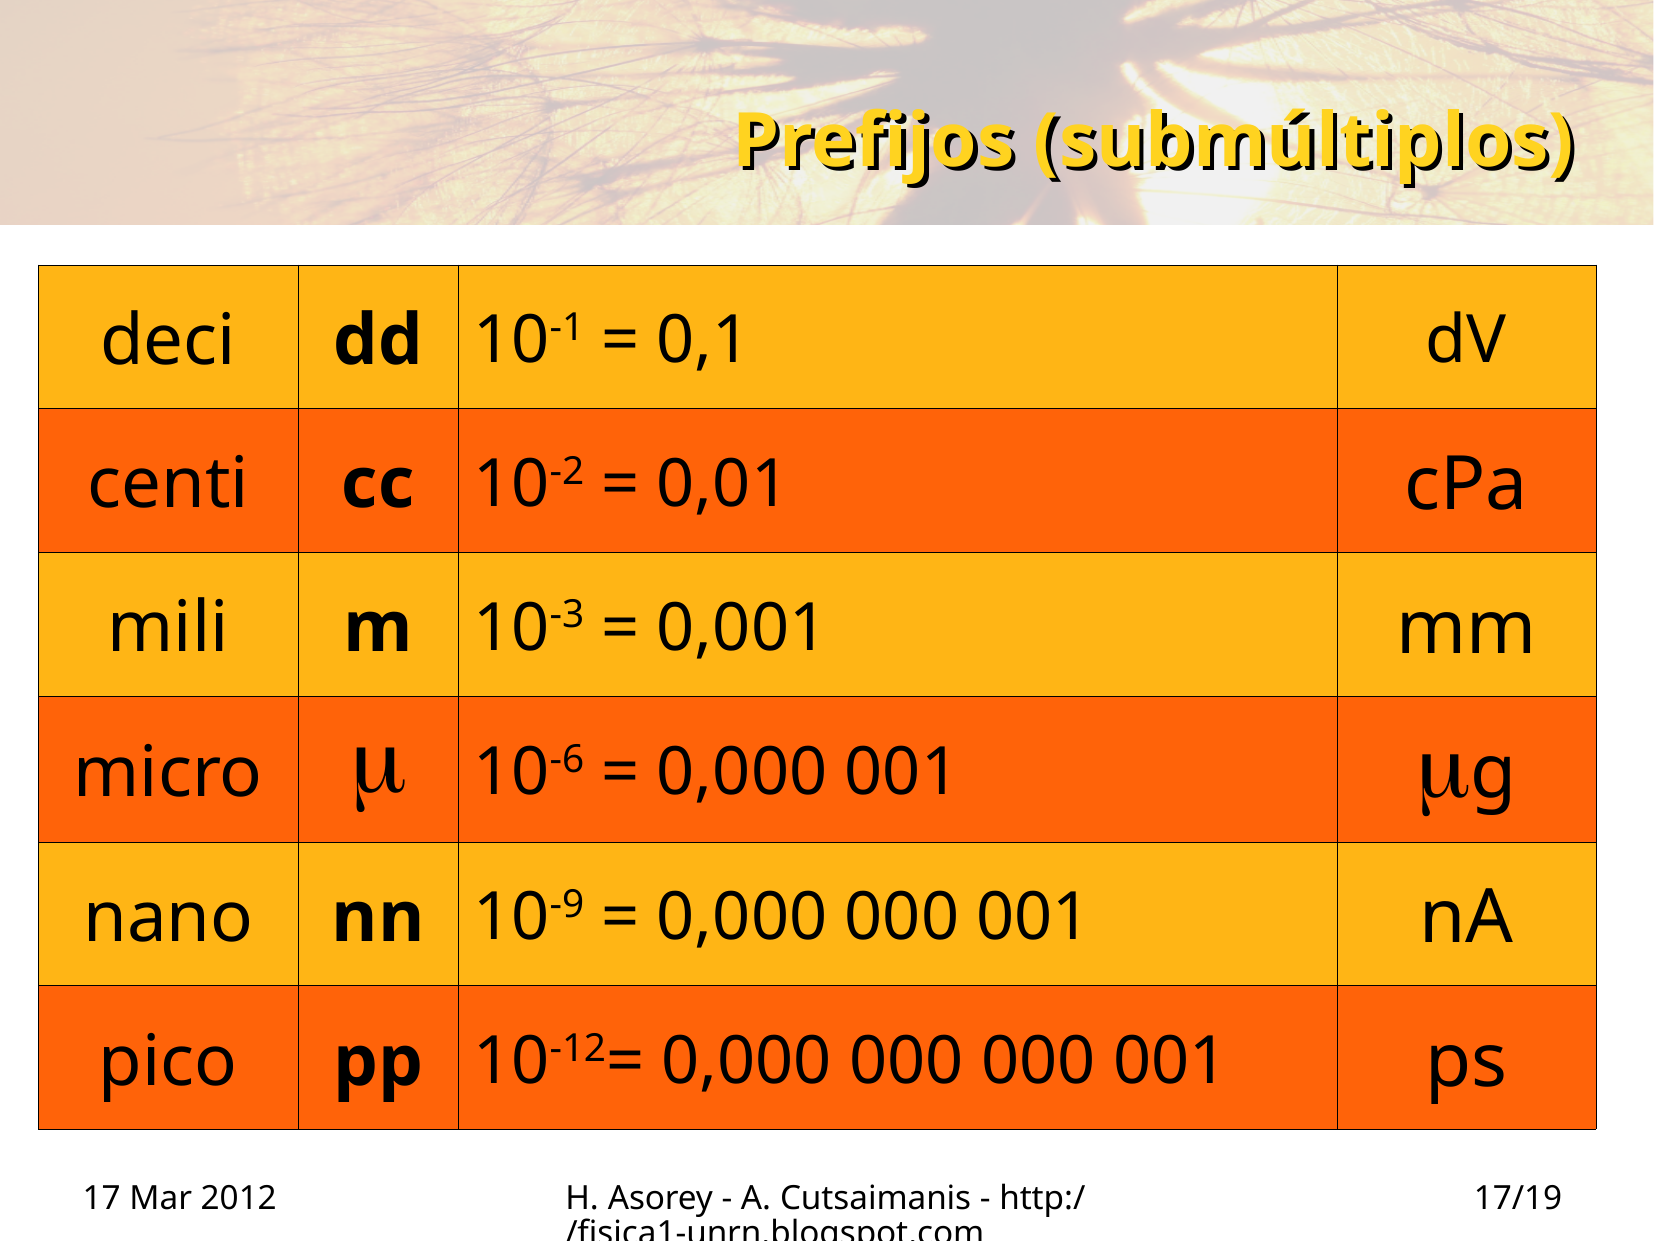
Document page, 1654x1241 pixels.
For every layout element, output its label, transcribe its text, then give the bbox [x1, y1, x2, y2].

table_cell mg [1338, 697, 1596, 842]
table_cell nn [299, 843, 458, 985]
table_cell m [299, 697, 458, 842]
table_cell cPa [1338, 409, 1596, 552]
table_cell 10-3 = 0,001 [459, 553, 1337, 696]
picture [0, 0, 1654, 225]
table_cell centi [39, 409, 298, 552]
table_cell 10-12= 0,000 000 000 001 [459, 986, 1337, 1129]
table_cell 10-9 = 0,000 000 001 [459, 843, 1337, 985]
table_cell m [299, 553, 458, 696]
table_header dV [1338, 266, 1596, 408]
table_cell ps [1338, 986, 1596, 1129]
table_header 10-1 = 0,1 [459, 266, 1337, 408]
table_cell cc [299, 409, 458, 552]
table_cell 10-6 = 0,000 001 [459, 697, 1337, 842]
table_cell nano [39, 843, 298, 985]
table_cell pico [39, 986, 298, 1129]
table_cell pp [299, 986, 458, 1129]
table_header deci [39, 266, 298, 408]
table_header dd [299, 266, 458, 408]
table_cell nA [1338, 843, 1596, 985]
table_cell micro [39, 697, 298, 842]
table_cell mili [39, 553, 298, 696]
table_cell 10-2 = 0,01 [459, 409, 1337, 552]
table_cell mm [1338, 553, 1596, 696]
title Prefijos (submúltiplos) [86, 49, 1576, 226]
